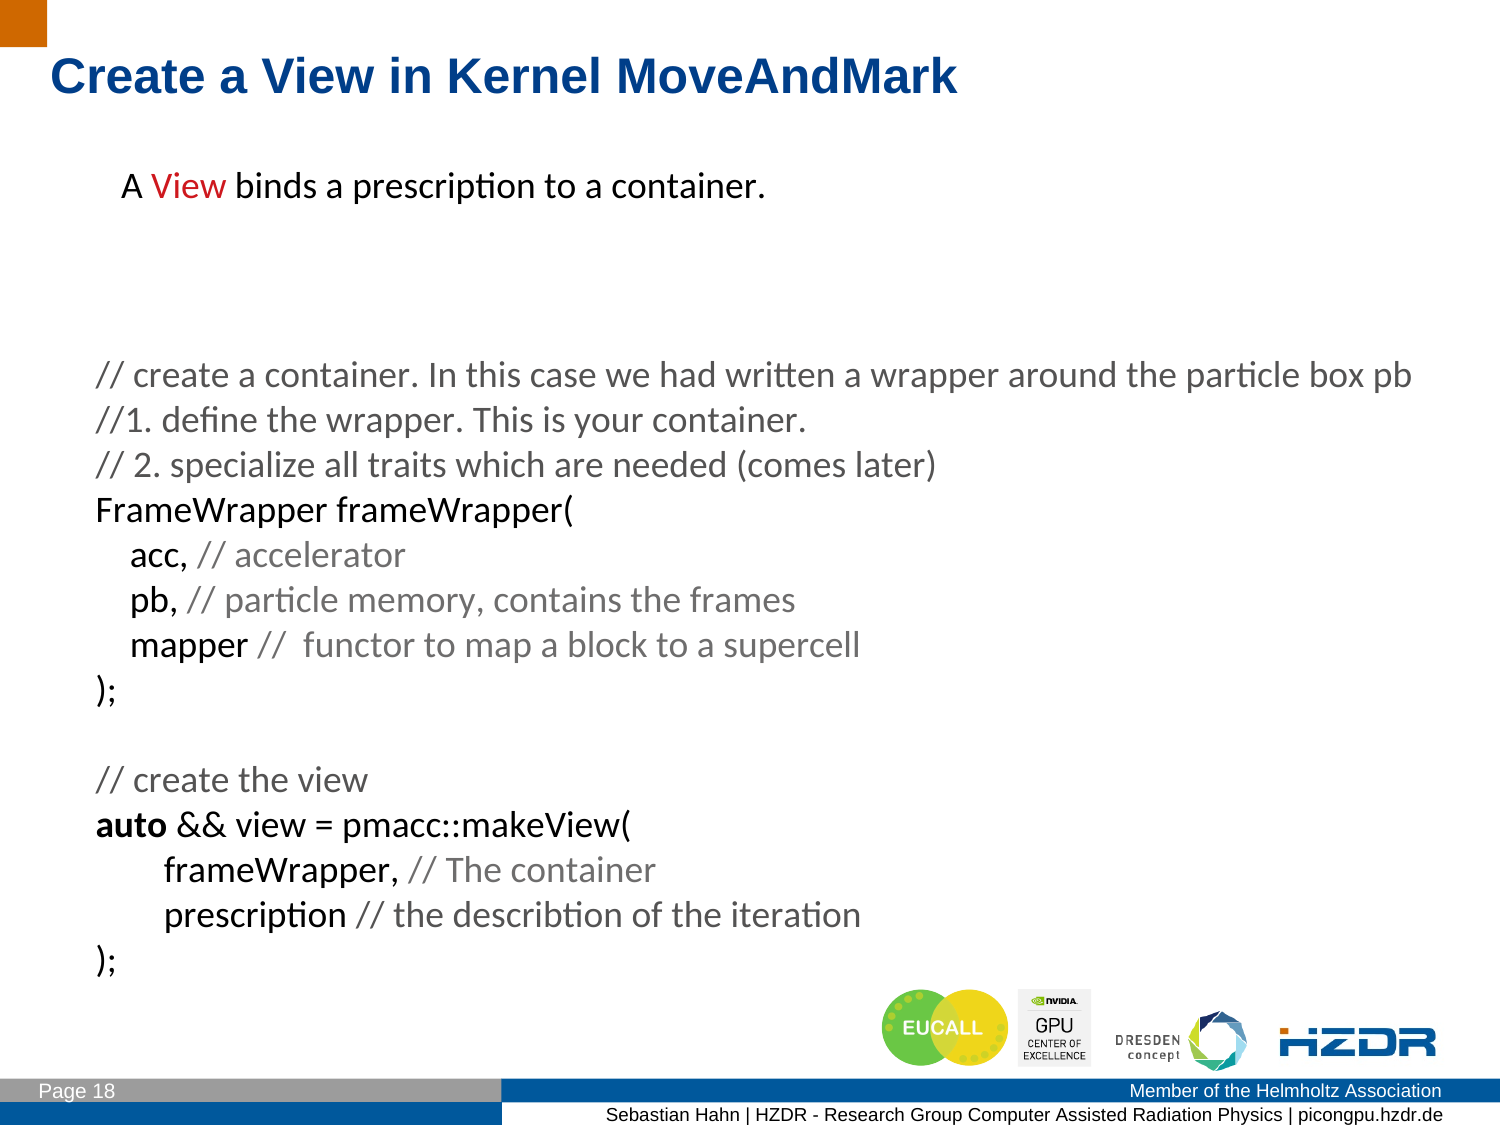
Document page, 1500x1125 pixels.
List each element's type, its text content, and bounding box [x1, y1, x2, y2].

picture [1257, 1011, 1453, 1073]
picture [1116, 1011, 1247, 1071]
list Create a View in Kernel MoveAndMark [35, 35, 1382, 189]
text_box A View binds a prescription to a container. [106, 153, 791, 214]
picture [874, 988, 1099, 1075]
text_box // create a container. In this case we had written a wrapper around the particle box pb //1. define the wrapper. This is your container. // 2. specialize all traits which are needed (comes later) FrameWrapper frameWrapper( acc, // accelerator pb, // particle memory, contains the frames mapper // functor to map a block to a supercell ); // create the view auto && view = pmacc::makeView( frameWrapper, // The container prescription // the describtion of the iteration ); [80, 342, 1430, 988]
